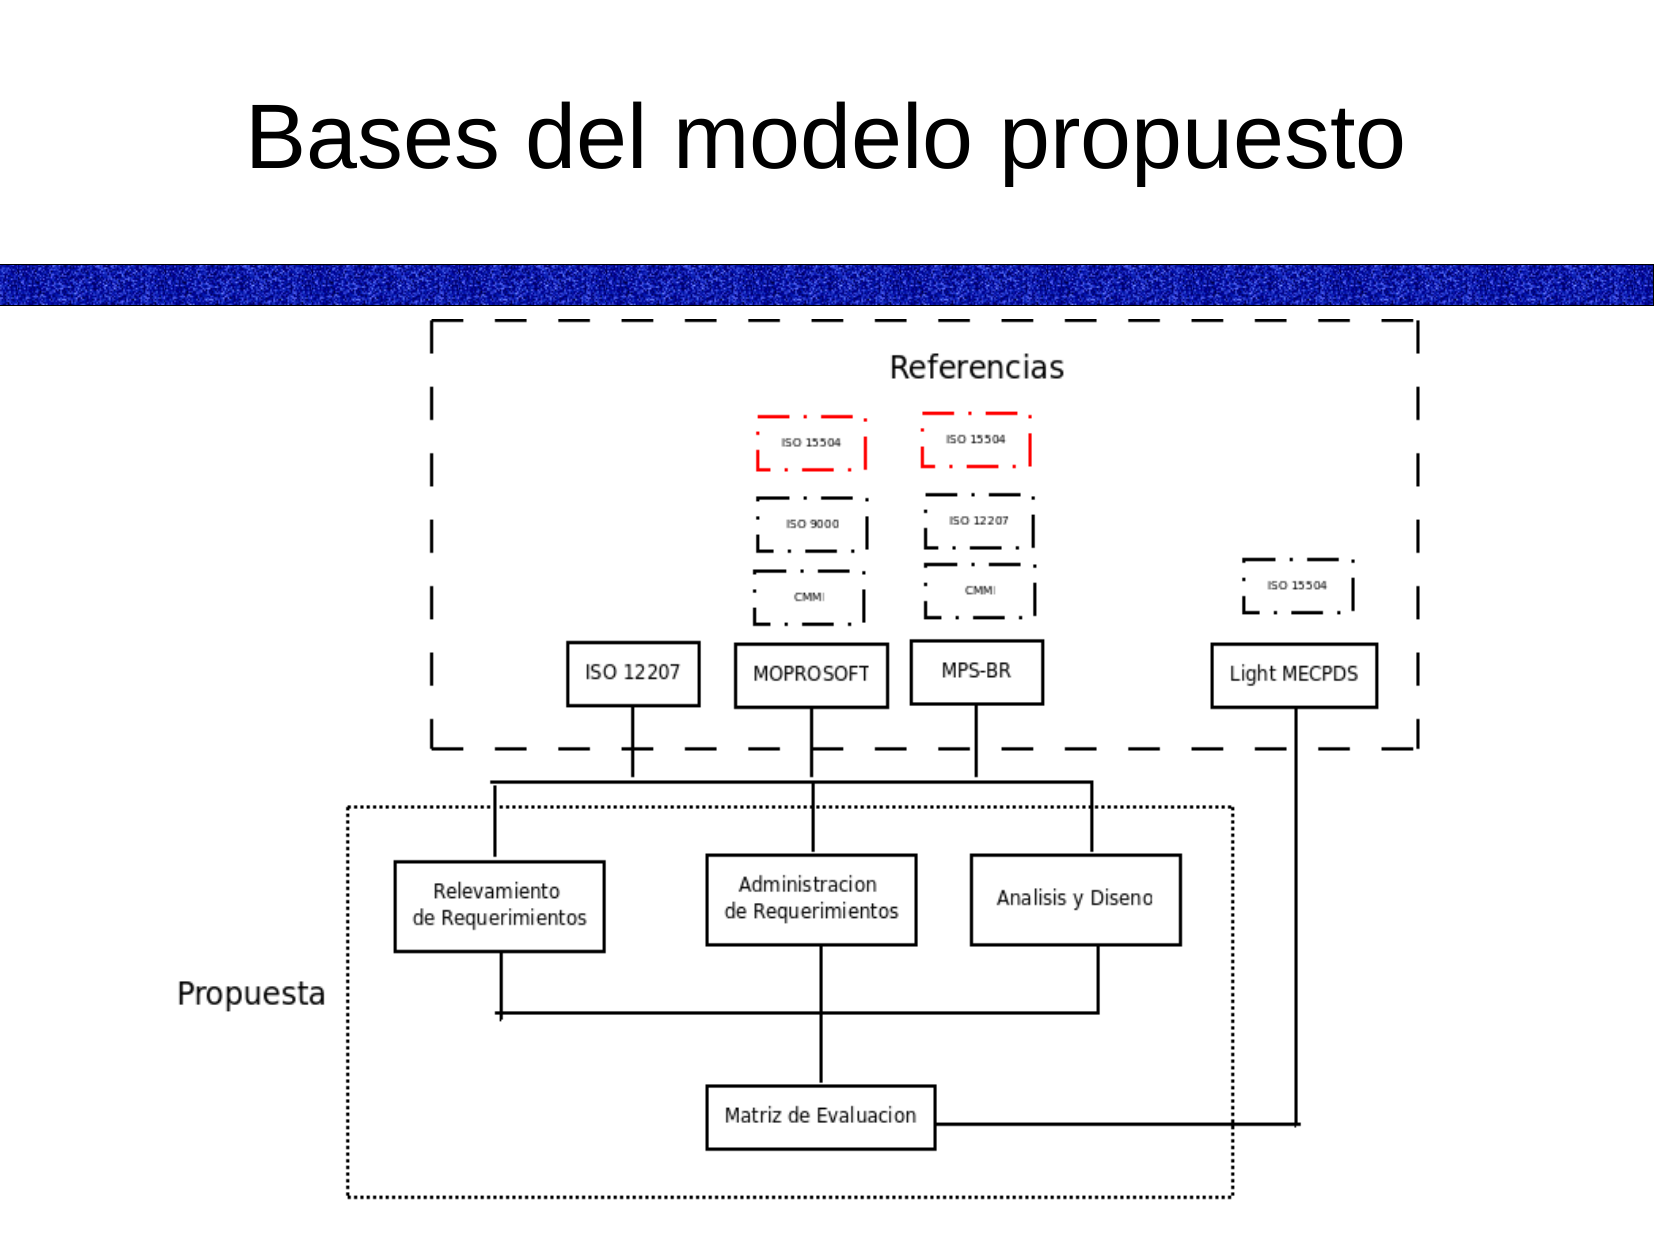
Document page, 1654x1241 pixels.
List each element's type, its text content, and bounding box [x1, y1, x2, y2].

title Bases del modelo propuesto [58, 14, 1595, 260]
picture [177, 319, 1423, 1201]
picture [0, 265, 1653, 305]
